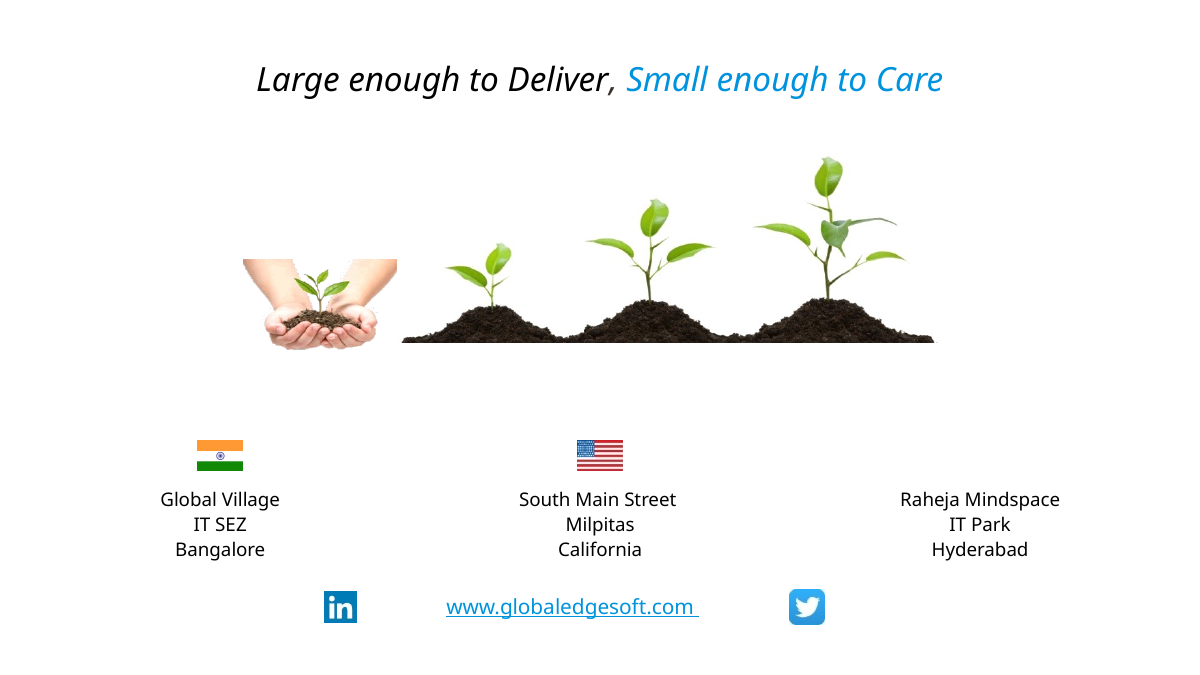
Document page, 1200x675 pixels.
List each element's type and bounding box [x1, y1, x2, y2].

picture [337, 603, 353, 619]
picture [577, 440, 623, 471]
picture [197, 440, 243, 471]
picture [789, 589, 825, 625]
picture [243, 117, 957, 350]
picture [329, 596, 334, 619]
